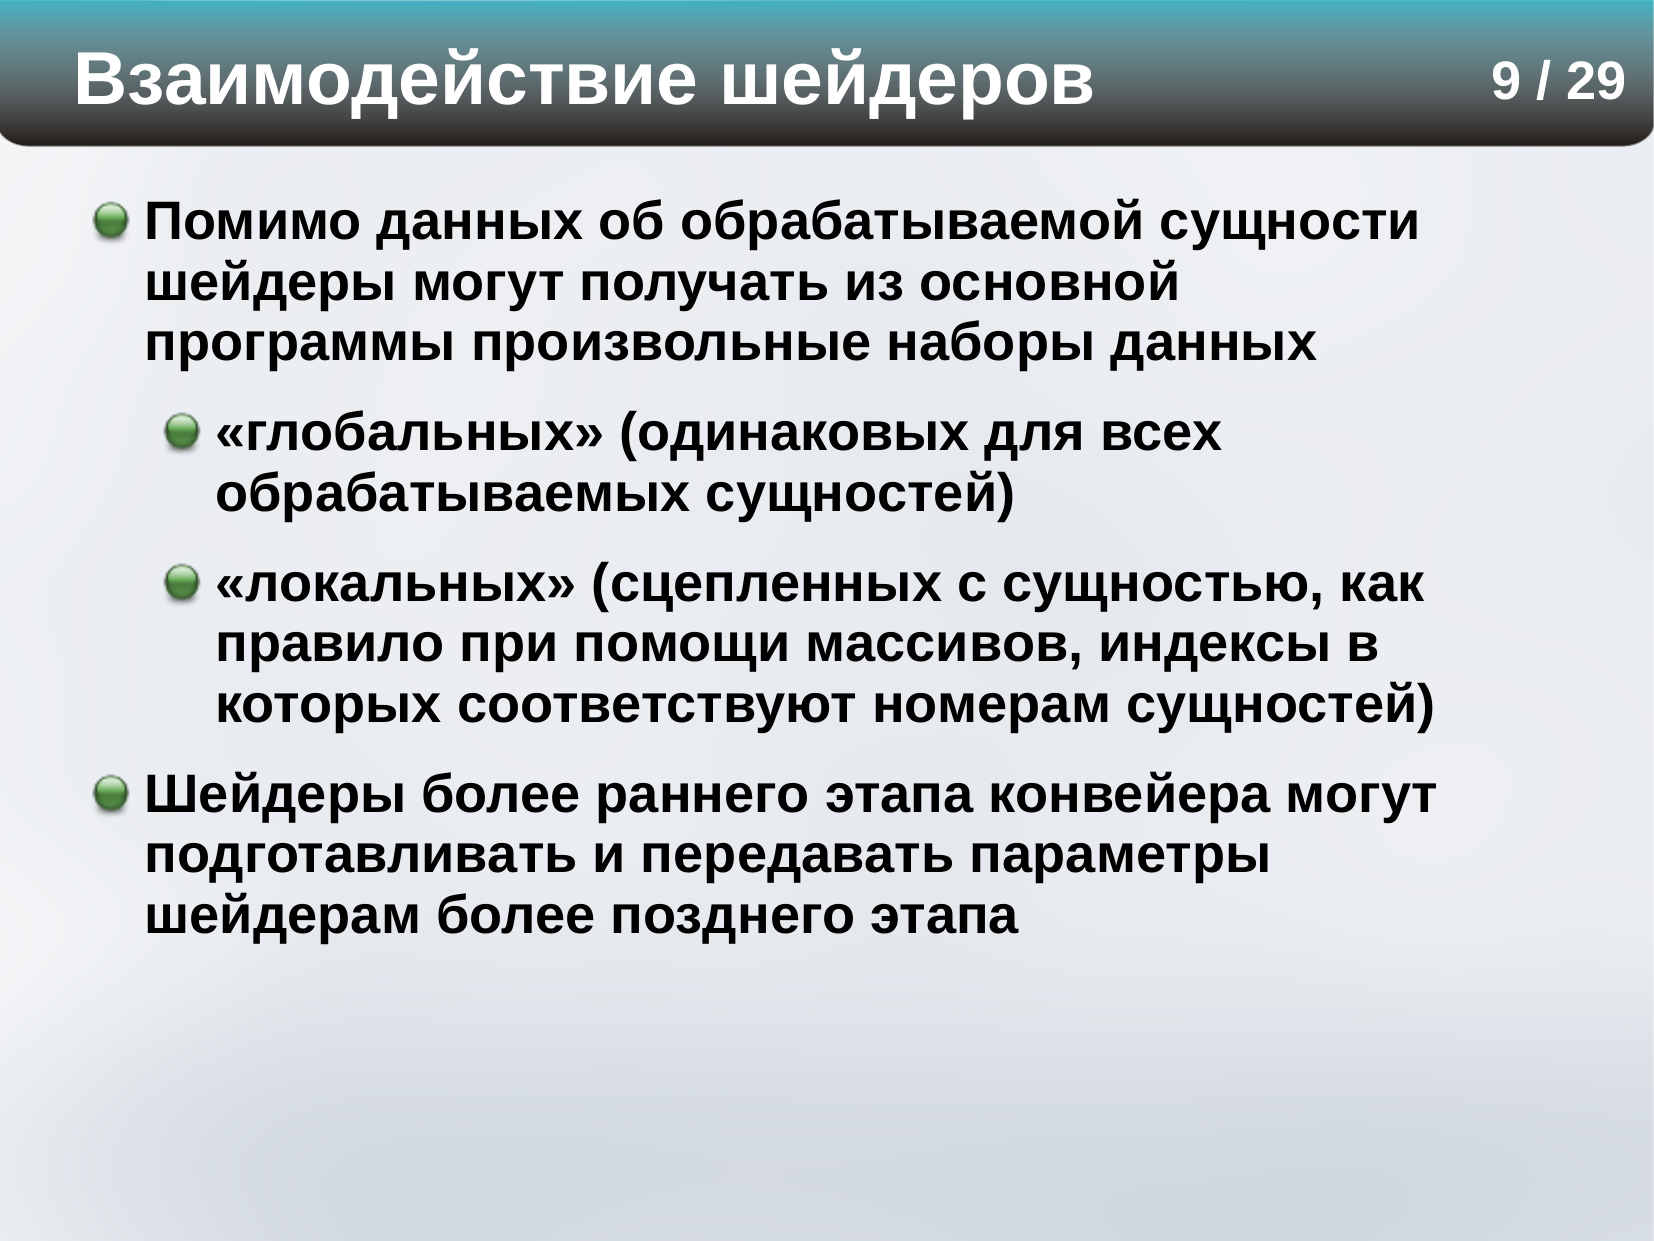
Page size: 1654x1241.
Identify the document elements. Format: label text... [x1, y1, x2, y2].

text_box Помимо данных об обрабатываемой сущности шейдеры могут получать из основной программы произвольные наборы данных «глобальных» (одинаковых для всех обрабатываемых сущностей) «локальных» (сцепленных с сущностью, как правило при помощи массивов, индексы в которых соответствуют номерам сущностей) Шейдеры более раннего этапа конвейера могут подготавливать и передавать параметры шейдерам более позднего этапа [70, 183, 1506, 975]
text_box <номер> / 29 [1476, 42, 1654, 179]
picture [0, 0, 1654, 1241]
text_box Взаимодействие шейдеров [59, 29, 1359, 129]
